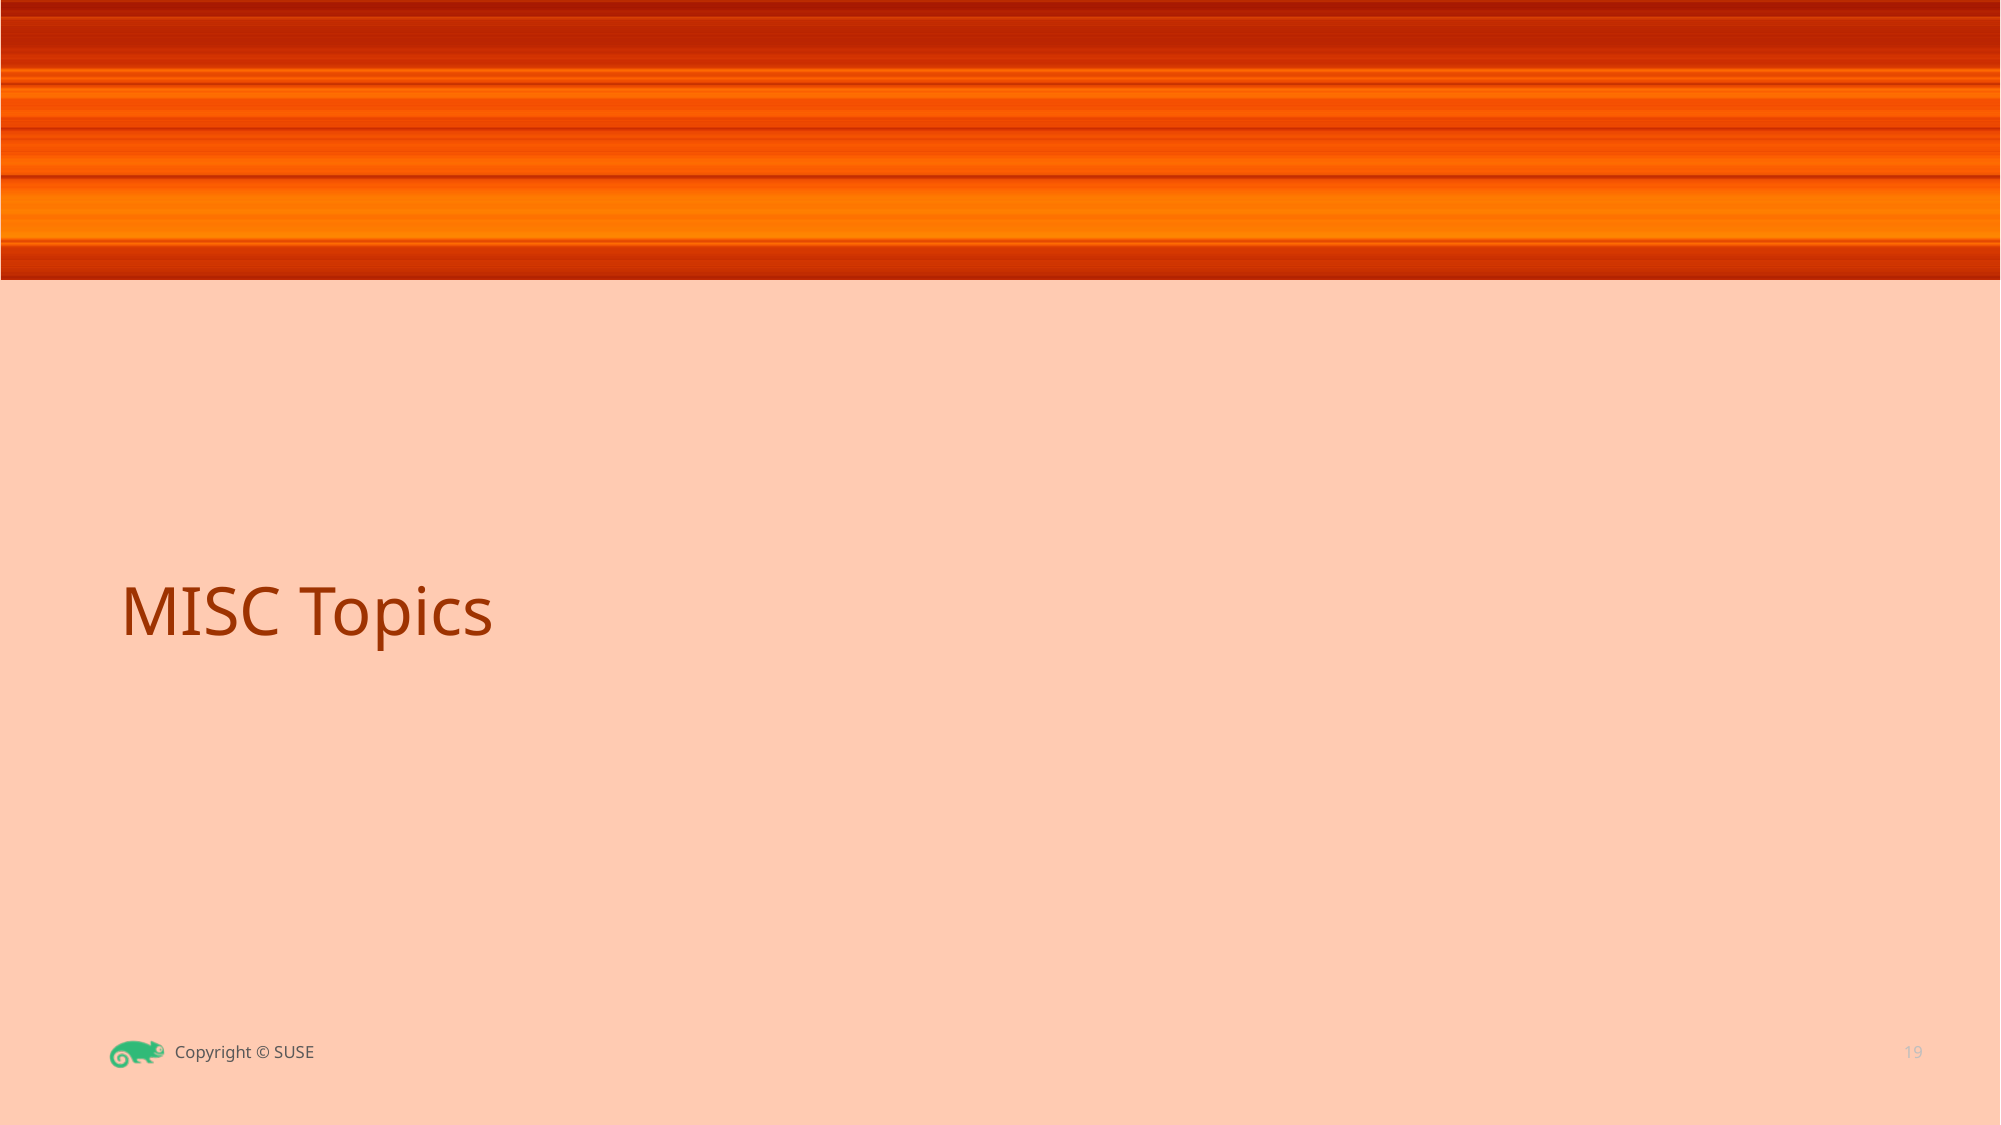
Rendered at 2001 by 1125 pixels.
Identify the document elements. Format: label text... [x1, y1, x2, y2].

slide_number <number> [1875, 1042, 1923, 1063]
list MISC Topics [120, 429, 1801, 650]
picture [99, 1031, 175, 1074]
picture [1, 0, 2001, 280]
